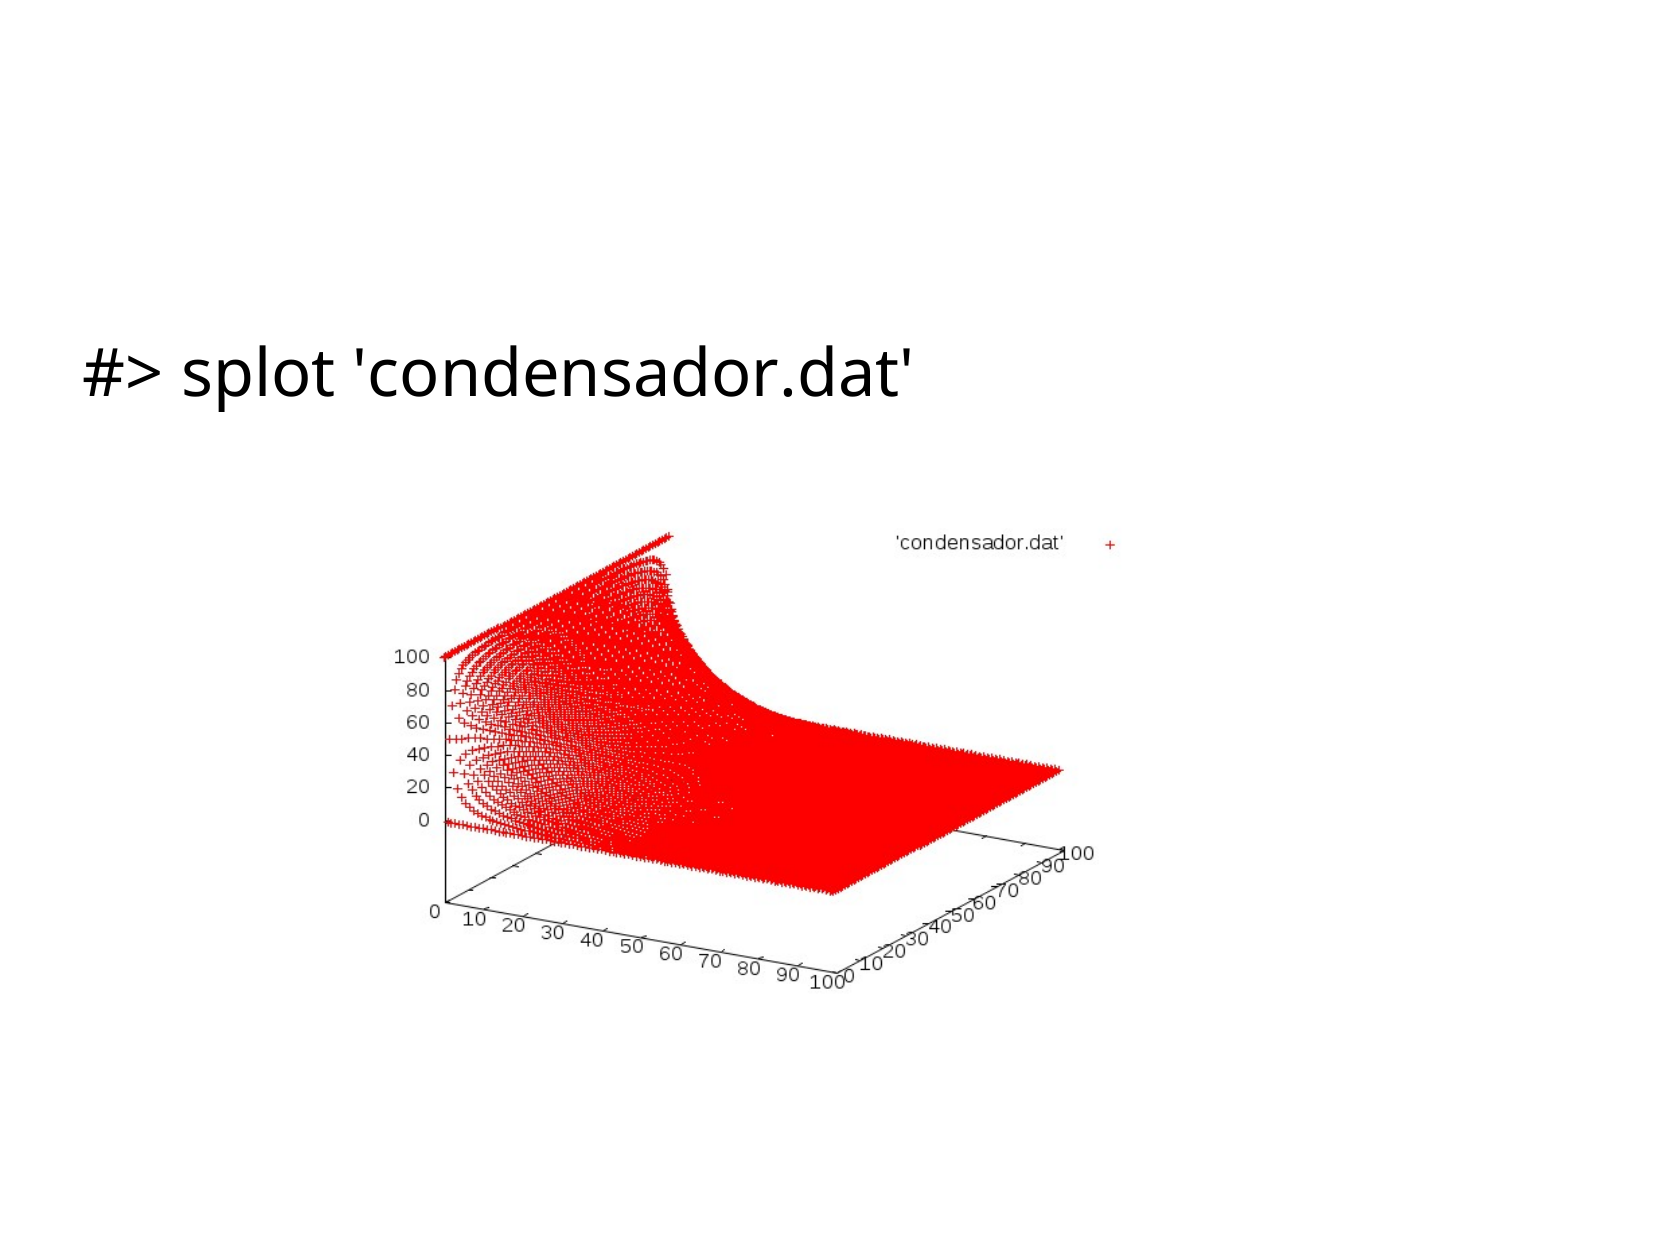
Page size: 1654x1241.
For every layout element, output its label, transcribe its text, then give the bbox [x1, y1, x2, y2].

subtitle #> splot 'condensador.dat' [82, 297, 1571, 443]
picture [324, 469, 1185, 1063]
